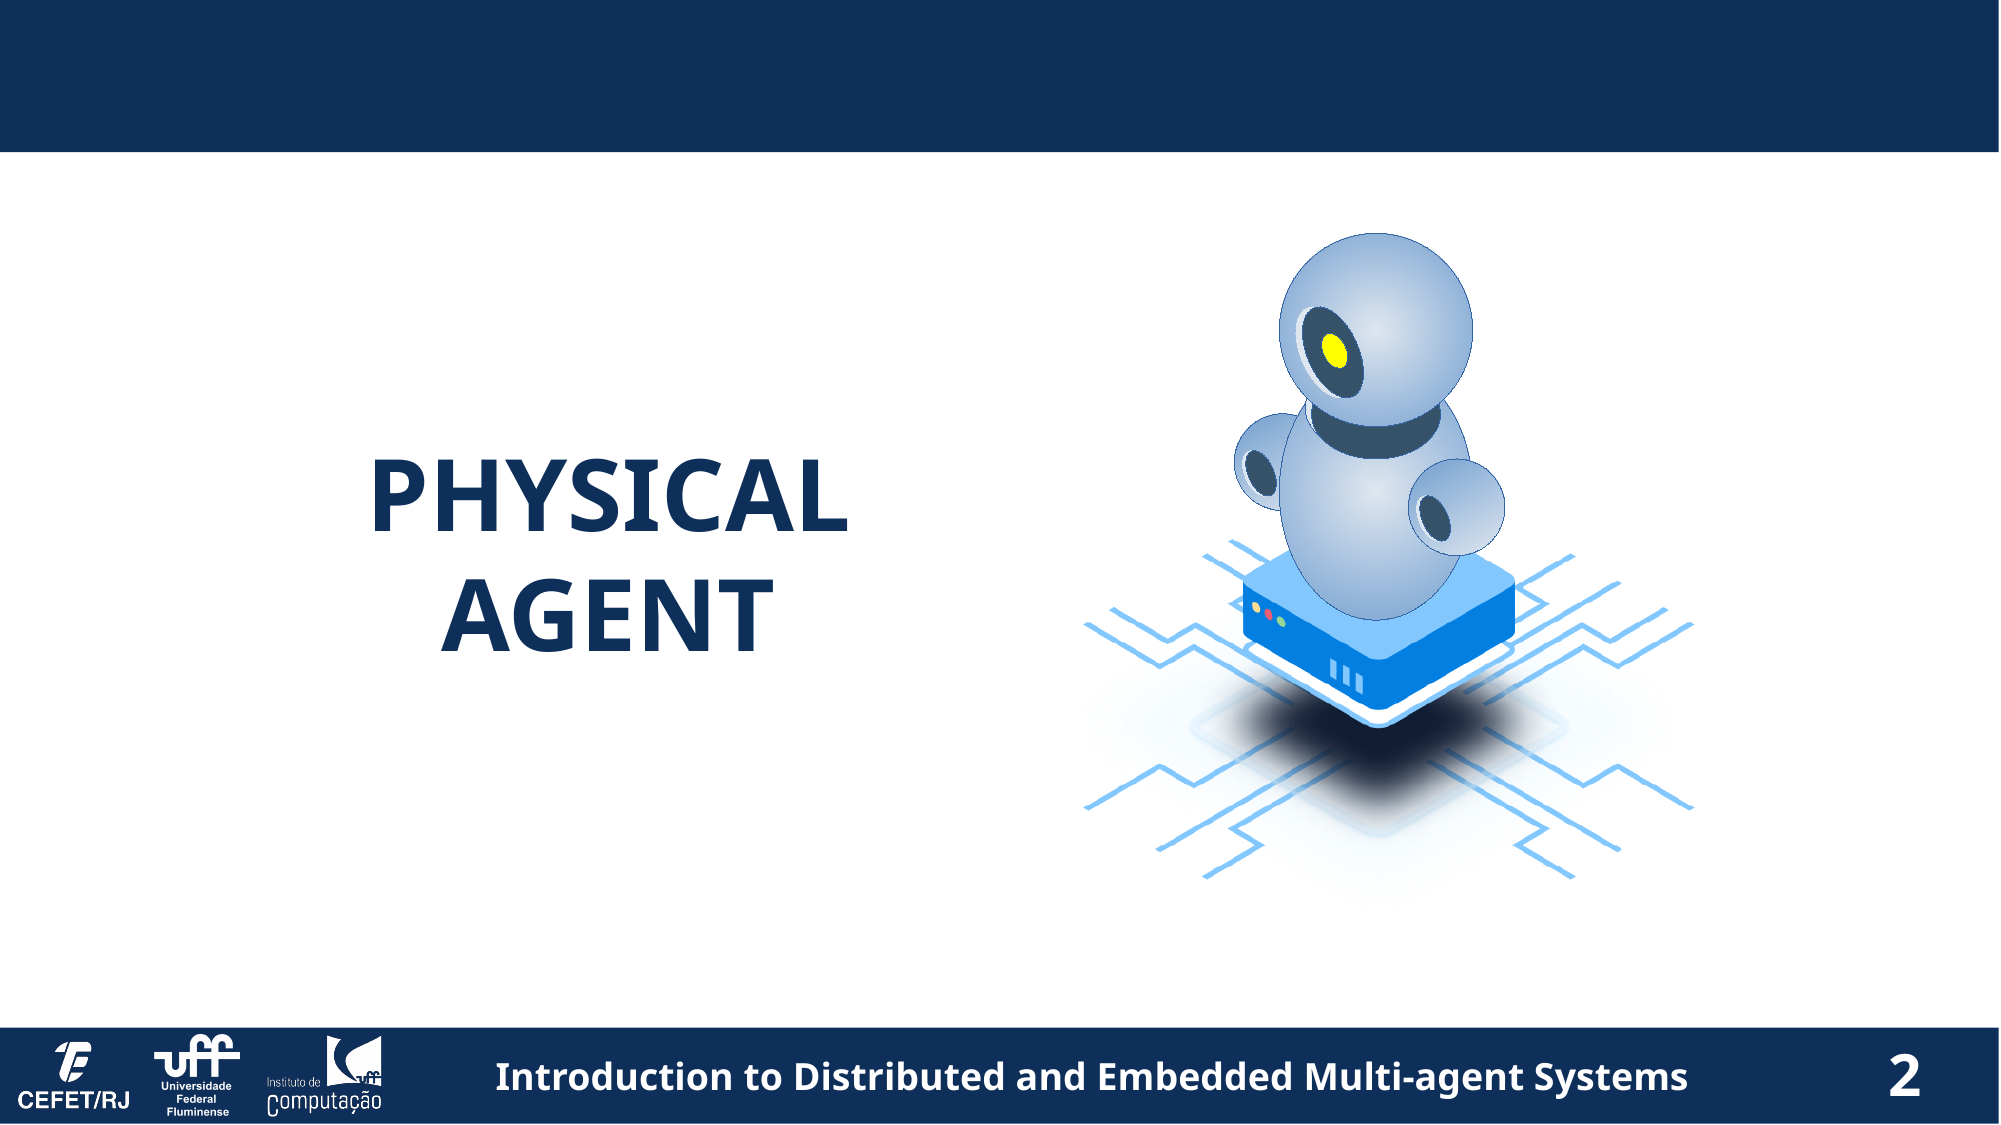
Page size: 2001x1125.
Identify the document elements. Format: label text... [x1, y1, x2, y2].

picture [18, 1021, 129, 1125]
text_box [1234, 233, 1505, 621]
picture [153, 1033, 241, 1121]
picture [265, 1033, 383, 1117]
text_box PHYSICAL AGENT [103, 424, 1115, 679]
picture [1059, 501, 1698, 927]
